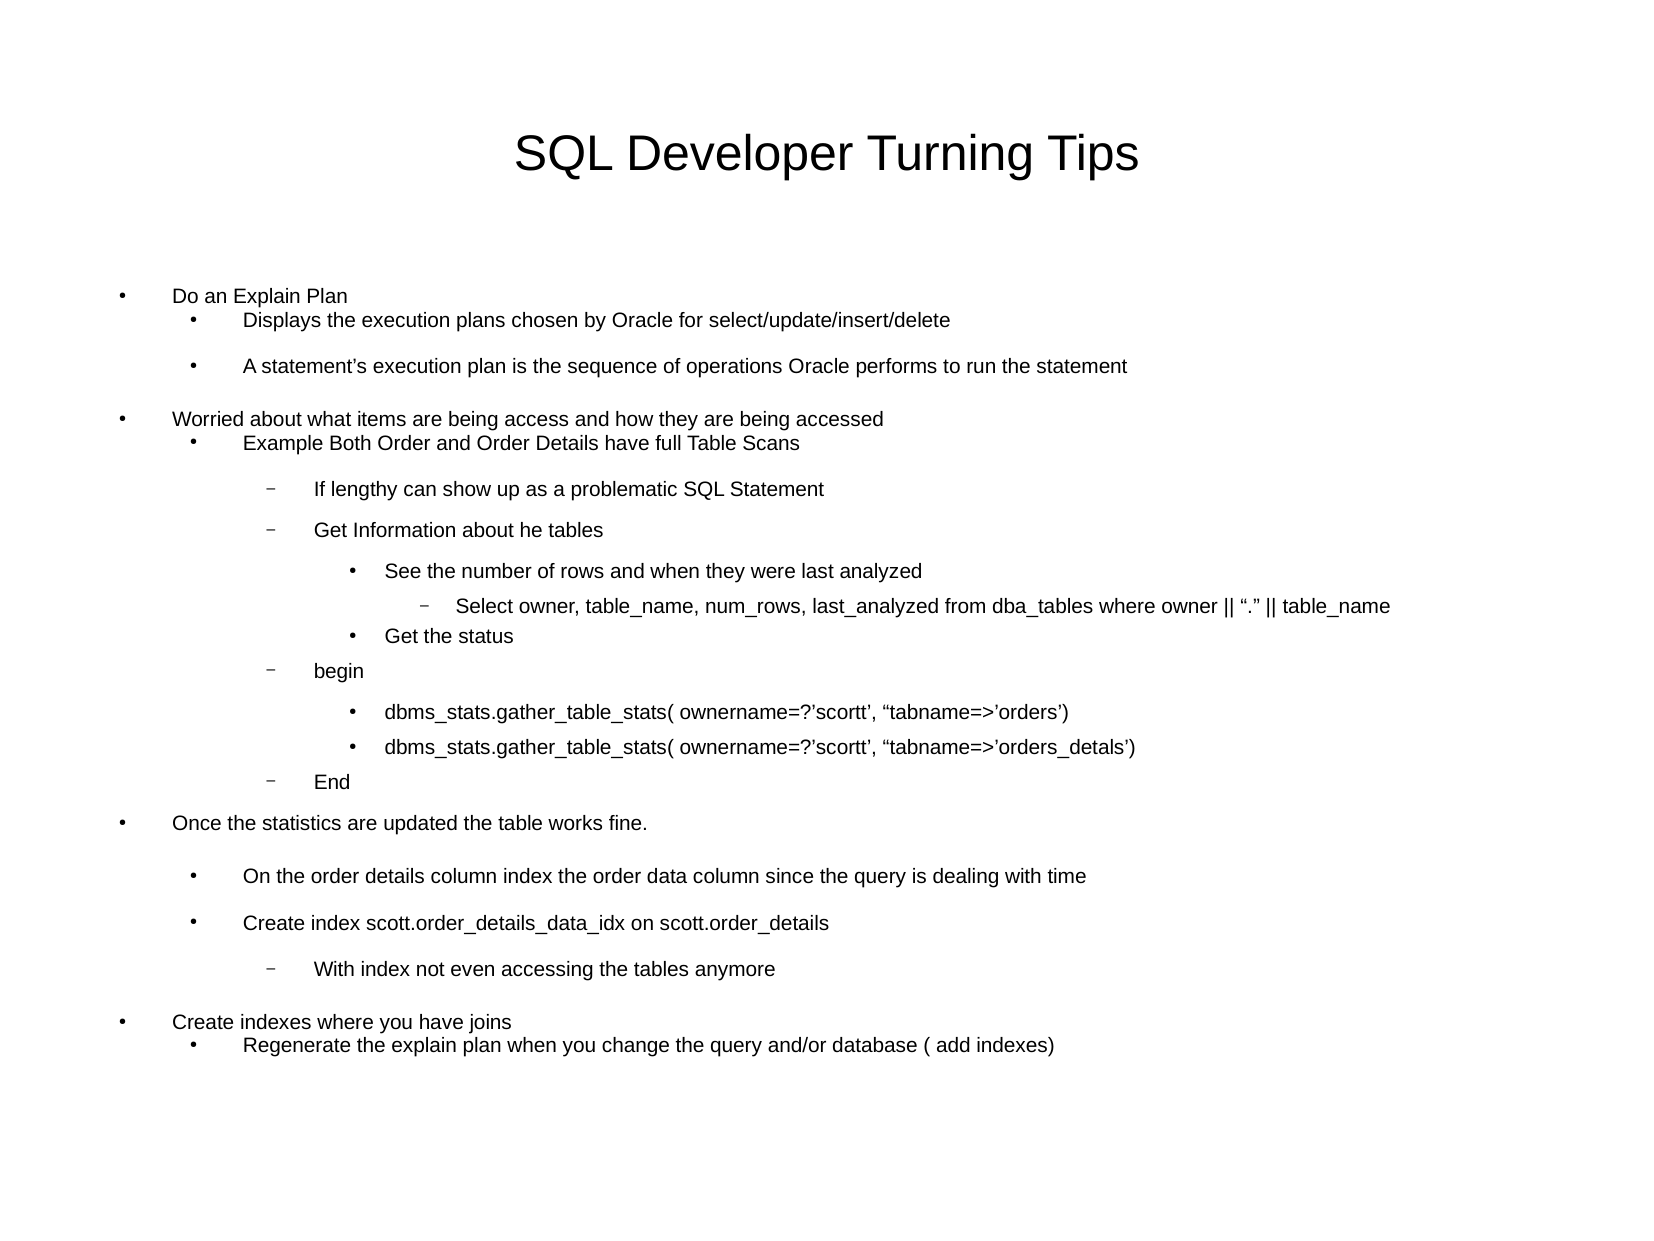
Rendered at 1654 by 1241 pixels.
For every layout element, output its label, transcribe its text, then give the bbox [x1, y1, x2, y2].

title SQL Developer Turning Tips [82, 49, 1571, 257]
list Do an Explain Plan Displays the execution plans chosen by Oracle for select/update/insert/delete A statement’s execution plan is the sequence of operations Oracle performs to run the statement Worried about what items are being access and how they are being accessed Example Both Order and Order Details have full Table Scans If lengthy can show up as a problematic SQL Statement Get Information about he tables See the number of rows and when they were last analyzed Select owner, table_name, num_rows, last_analyzed from dba_tables where owner || “.” || table_name Get the status begin dbms_stats.gather_table_stats( ownername=?’scortt’, “tabname=>’orders’) dbms_stats.gather_table_stats( ownername=?’scortt’, “tabname=>’orders_detals’) End Once the statistics are updated the table works fine. On the order details column index the order data column since the query is dealing with time Create index scott.order_details_data_idx on scott.order_details With index not even accessing the tables anymore Create indexes where you have joins Regenerate the explain plan when you change the query and/or database ( add indexes) [101, 285, 1654, 1210]
